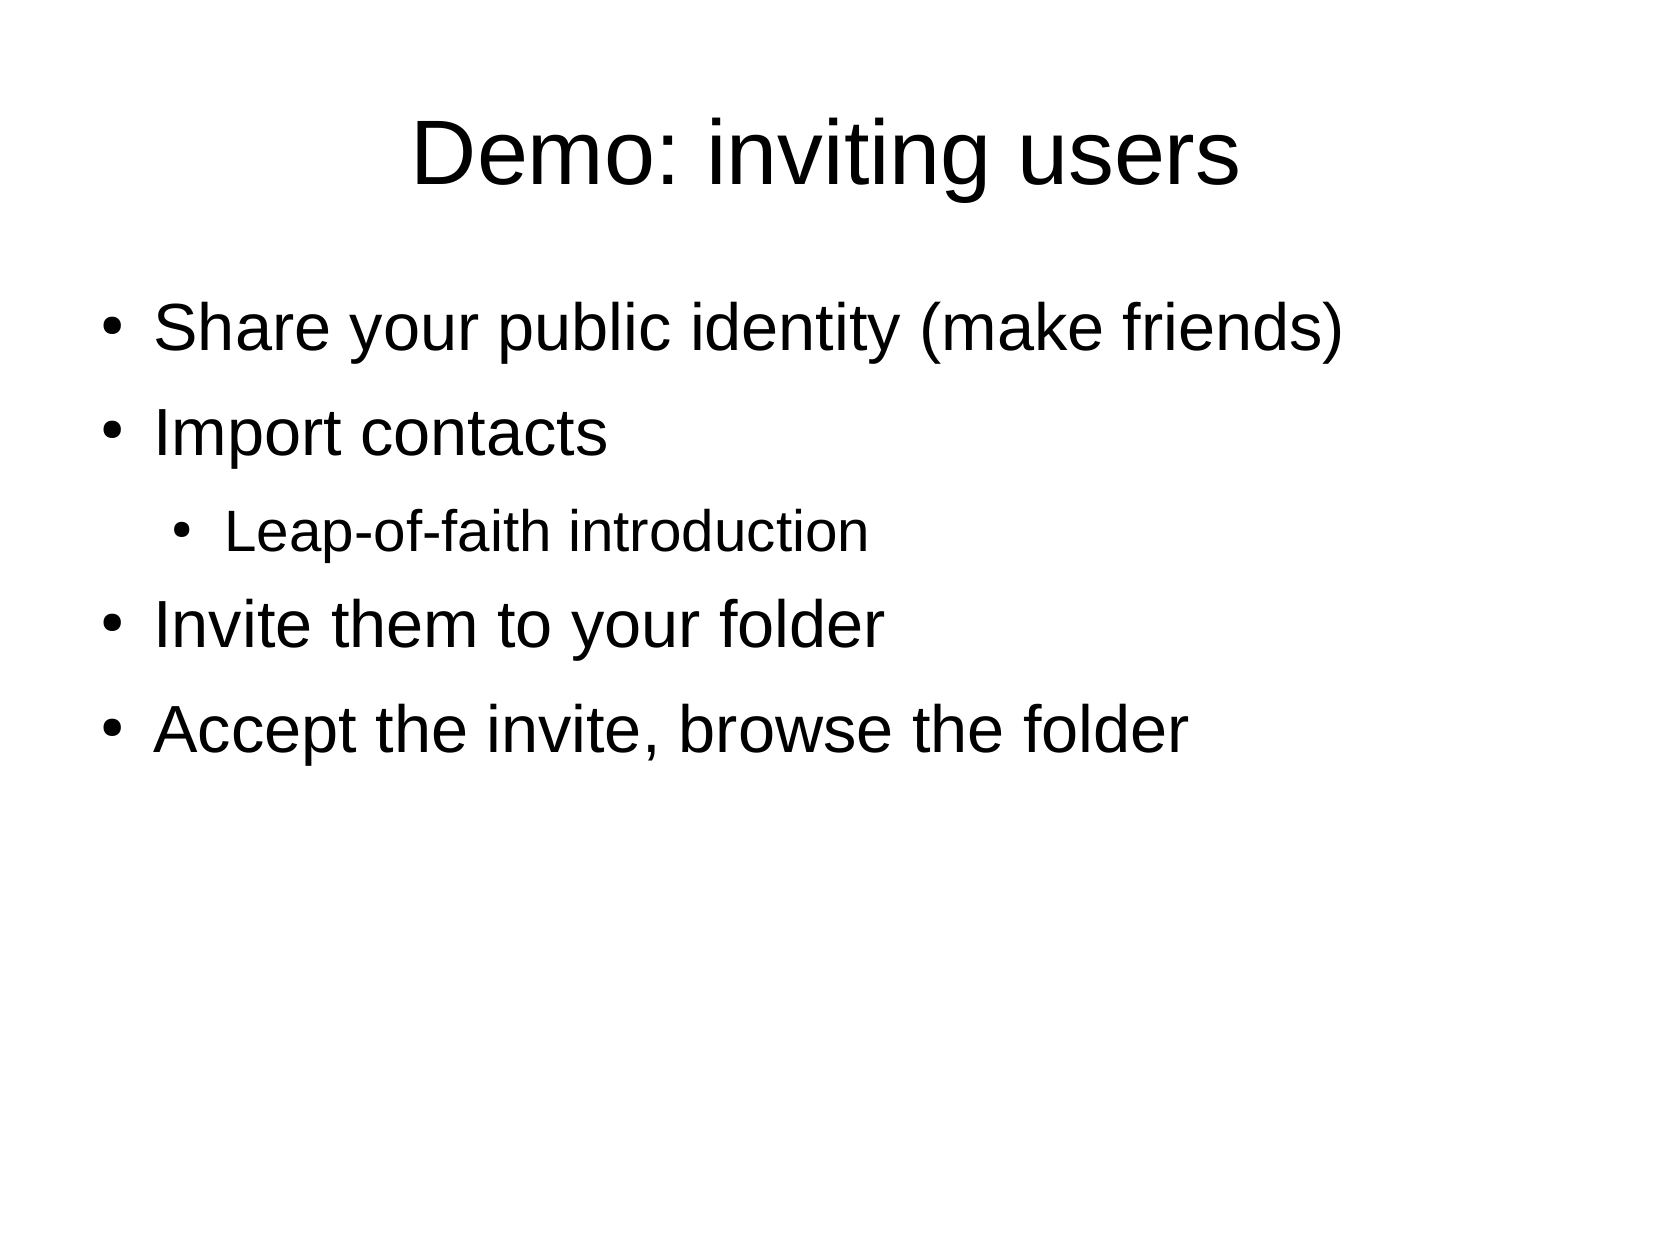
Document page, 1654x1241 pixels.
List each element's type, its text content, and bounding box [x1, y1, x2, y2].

title Demo: inviting users [82, 49, 1571, 257]
list Share your public identity (make friends) Import contacts Leap-of-faith introduction Invite them to your folder Accept the invite, browse the folder [82, 290, 1571, 1010]
